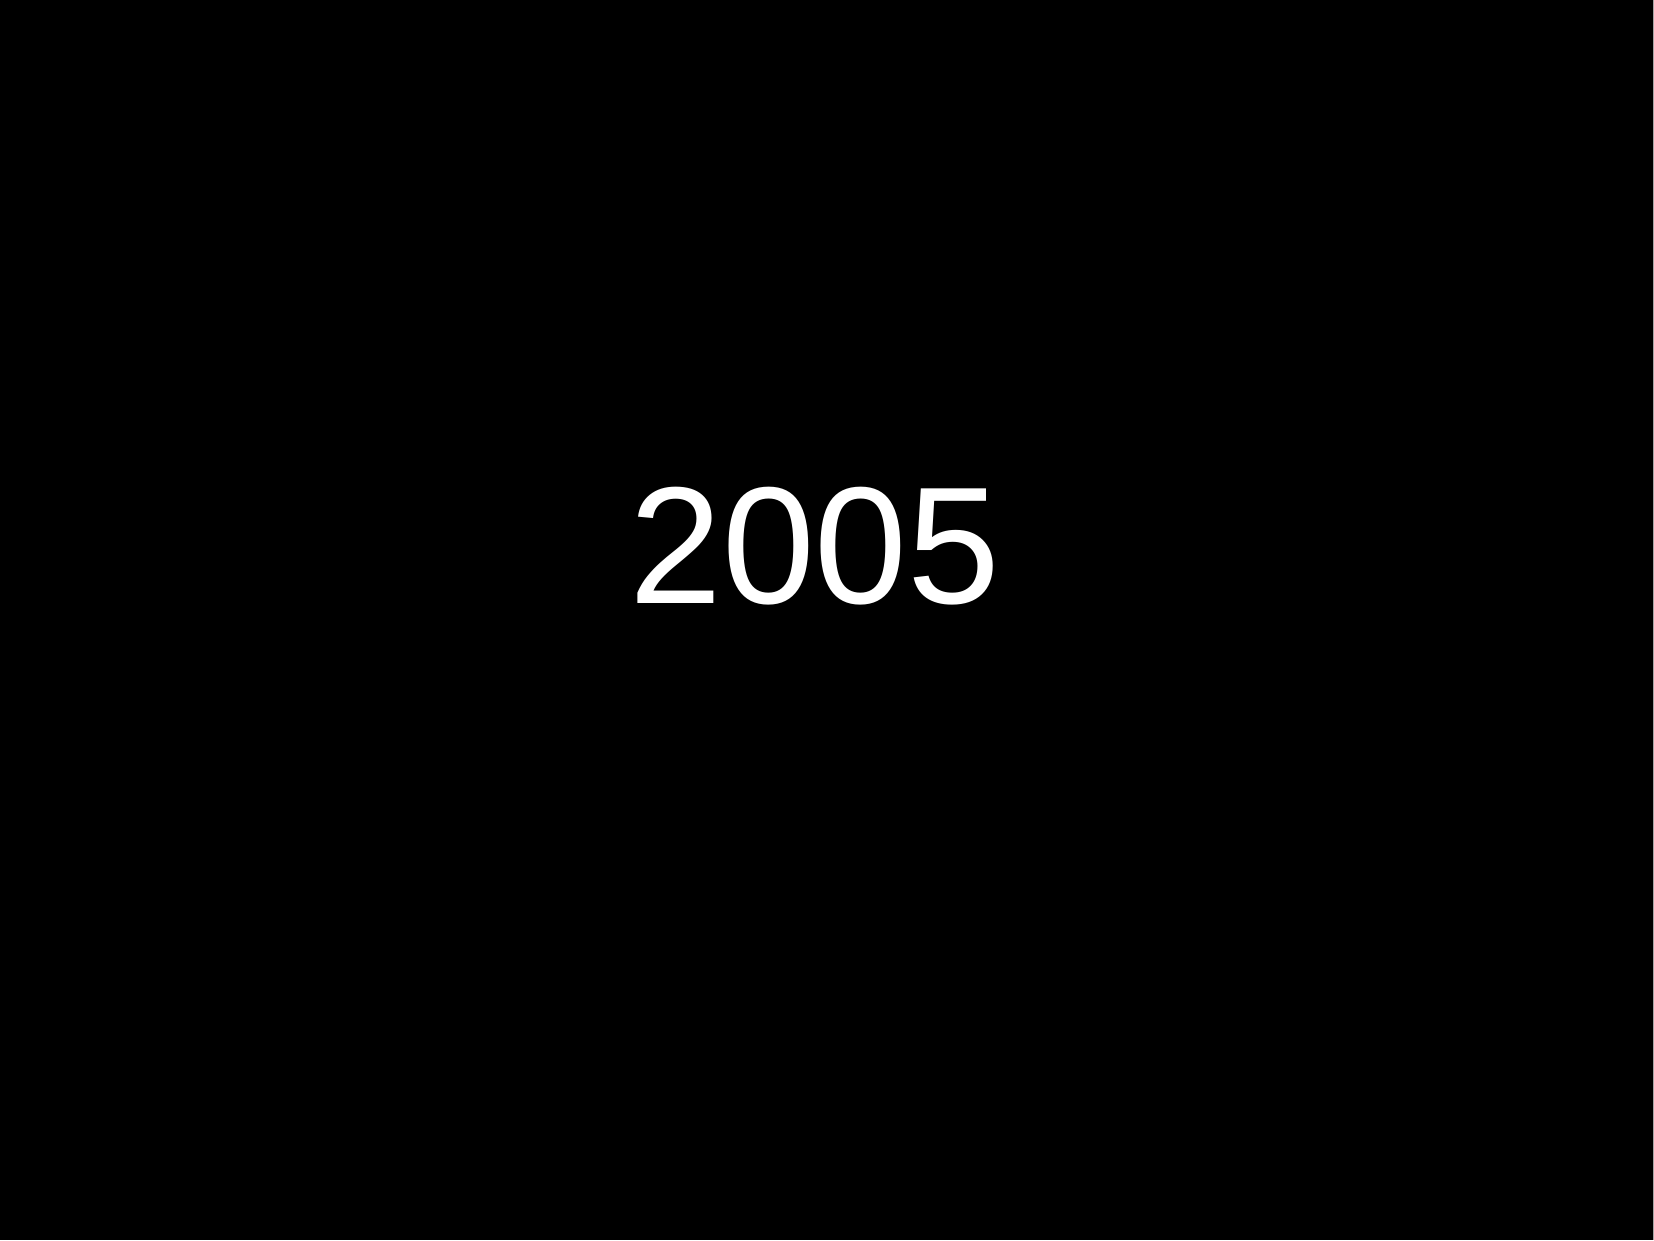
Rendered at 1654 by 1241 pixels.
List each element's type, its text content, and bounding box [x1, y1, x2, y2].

title 2005 [70, 421, 1560, 671]
